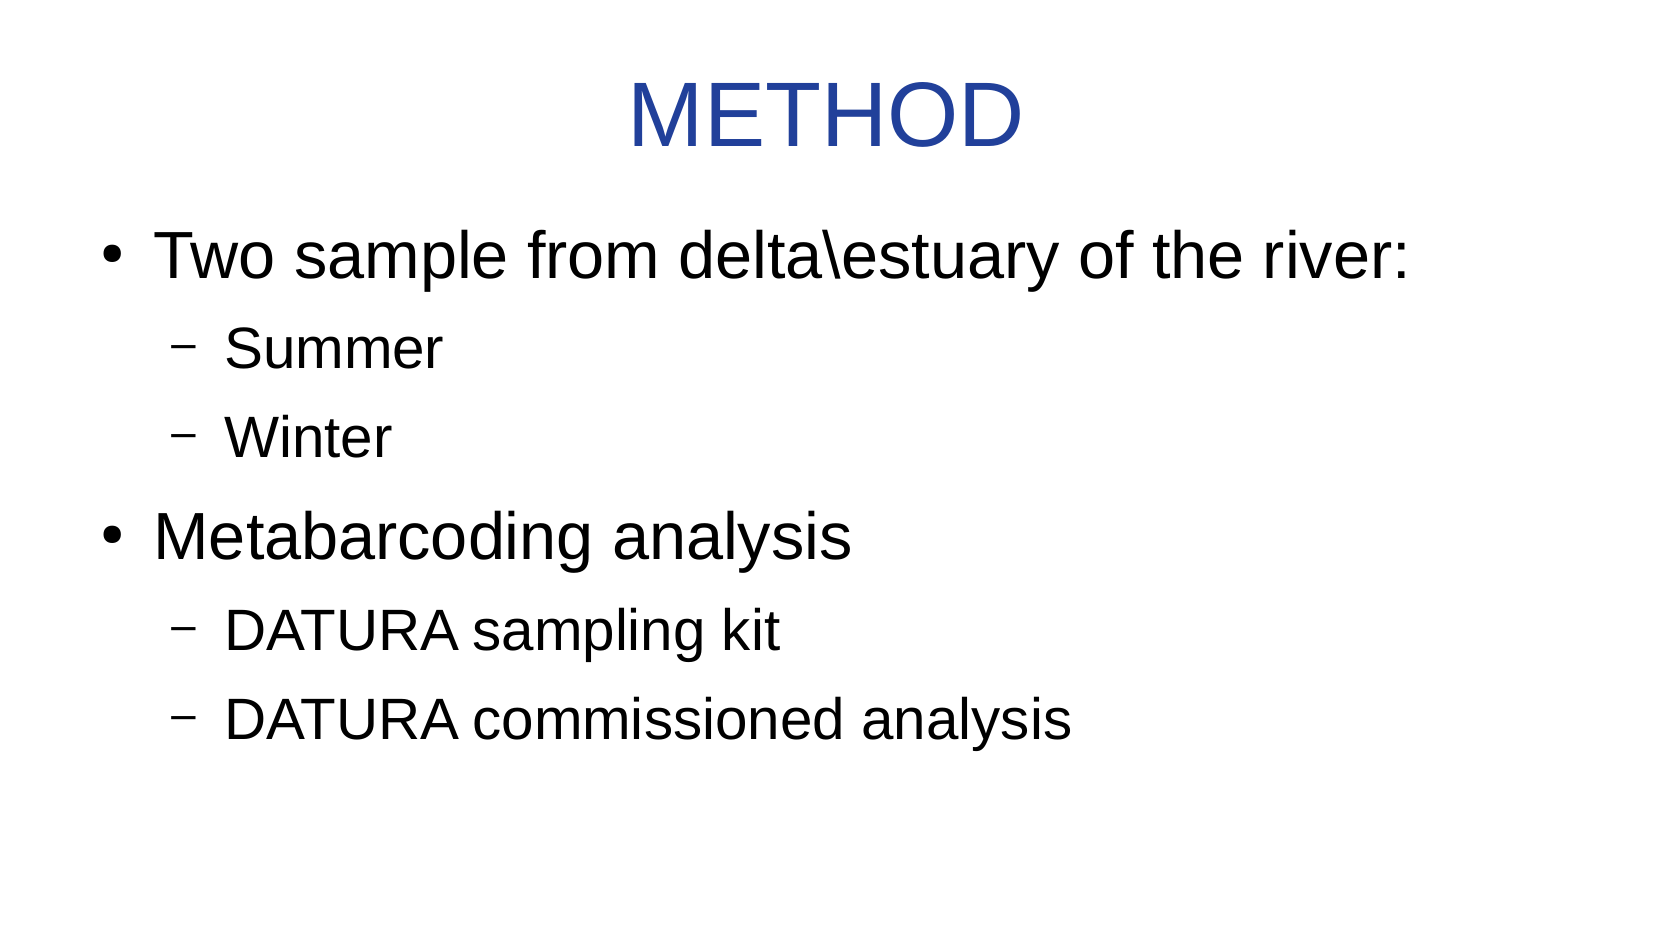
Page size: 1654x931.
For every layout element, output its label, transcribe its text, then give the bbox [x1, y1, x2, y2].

title METHOD [82, 37, 1571, 193]
list Metabarcoding analysis DATURA sampling kit DATURA commissioned analysis [82, 499, 1571, 757]
list Two sample from delta\estuary of the river: Summer Winter [82, 217, 1571, 475]
